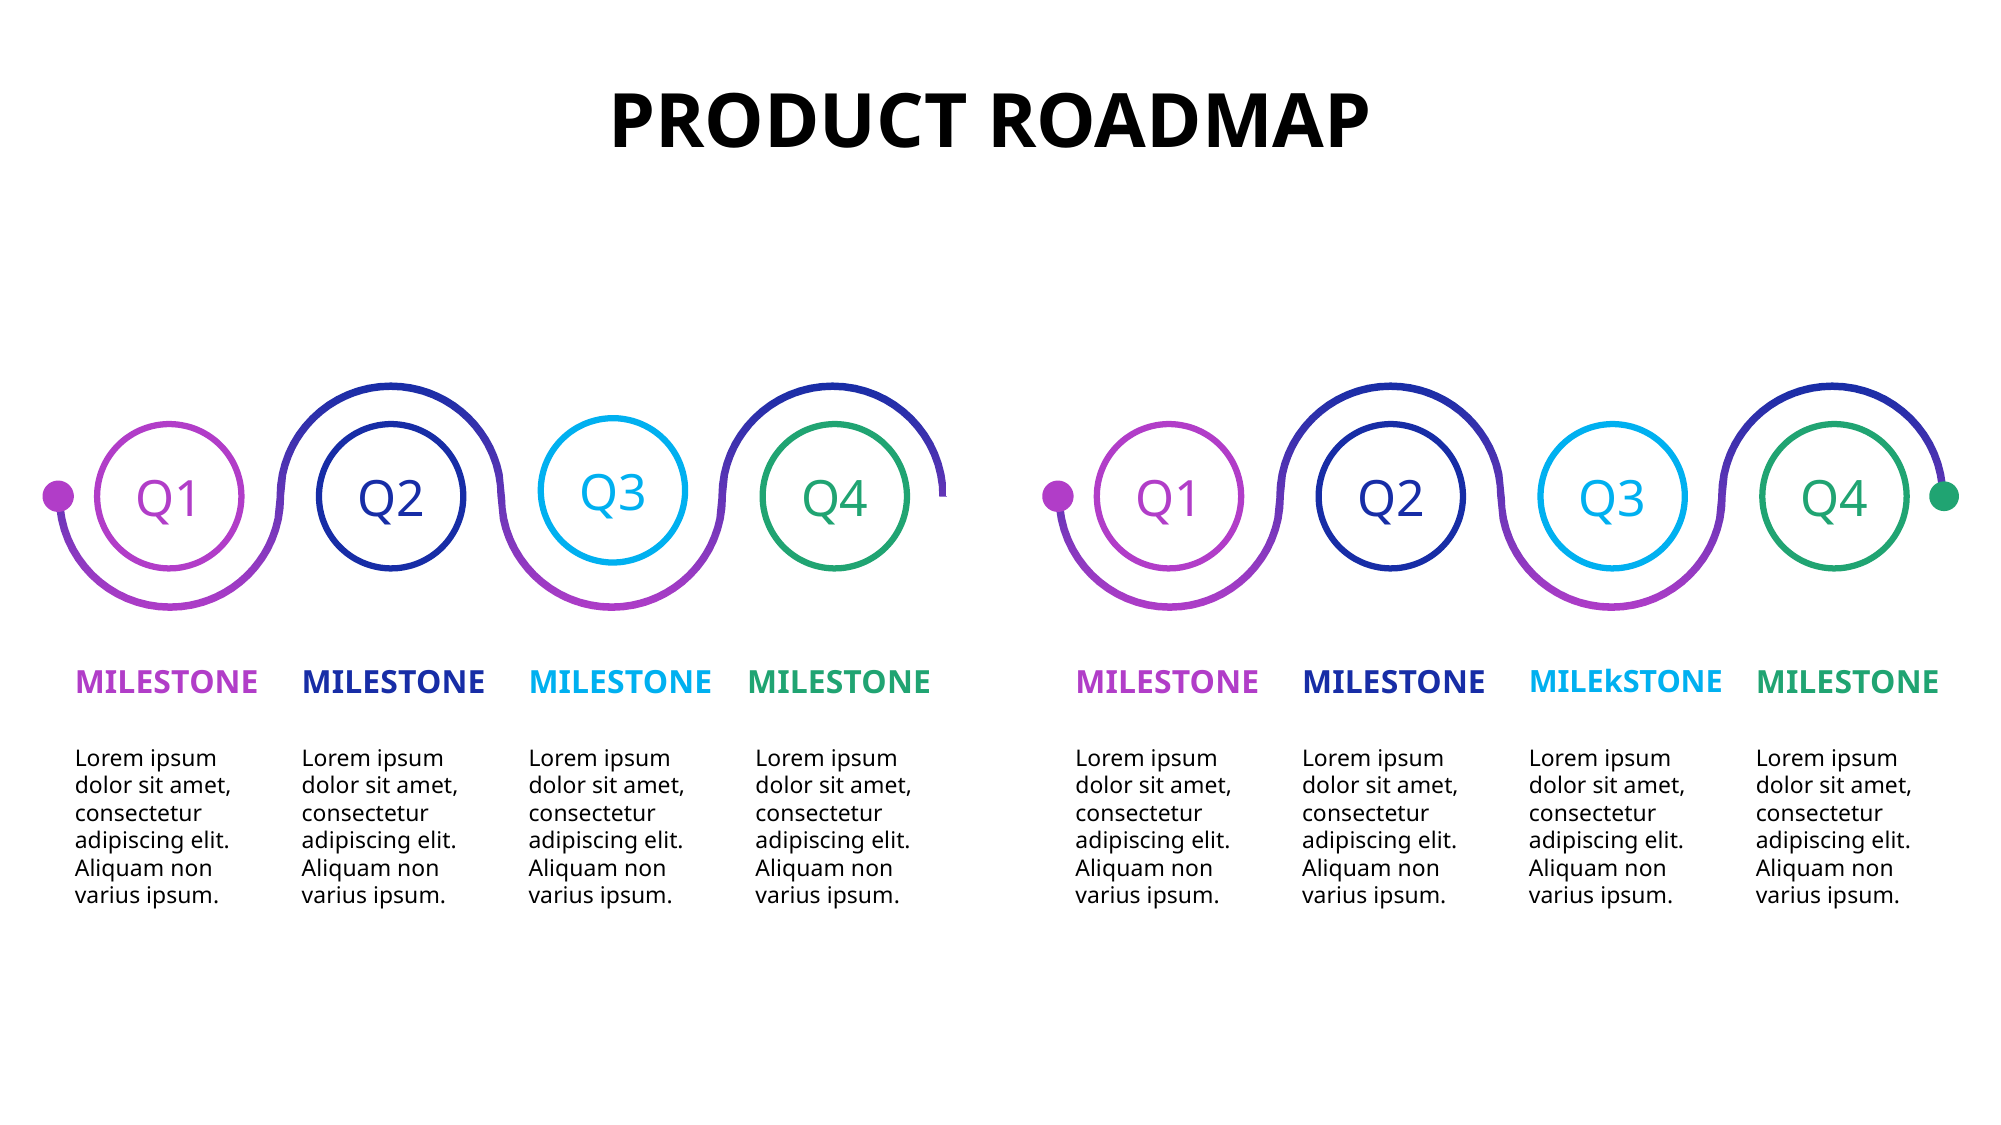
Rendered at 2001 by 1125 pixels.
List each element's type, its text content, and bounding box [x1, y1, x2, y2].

list MILESTONE [74, 658, 269, 709]
list MILESTONE [301, 658, 501, 709]
text_box Q4 [1762, 424, 1907, 569]
list Lorem ipsum dolor sit amet, consectetur adipiscing elit. Aliquam non varius ipsum. [1302, 735, 1497, 931]
list MILESTONE [528, 658, 723, 709]
text_box [1042, 382, 1959, 611]
list MILESTONE [1755, 658, 1950, 709]
list MILESTONE [1302, 658, 1496, 709]
text_box Q2 [318, 424, 464, 569]
title Product Roadmap [37, 75, 1963, 179]
text_box Q1 [97, 424, 242, 569]
list Lorem ipsum dolor sit amet, consectetur adipiscing elit. Aliquam non varius ipsum. [301, 735, 496, 931]
text_box [42, 382, 947, 611]
text_box Q3 [1540, 424, 1685, 569]
list Lorem ipsum dolor sit amet, consectetur adipiscing elit. Aliquam non varius ipsum. [755, 735, 950, 931]
text_box Q2 [1318, 424, 1463, 569]
text_box Q1 [1096, 424, 1242, 569]
text_box Q4 [762, 424, 907, 569]
list MILESTONE [747, 658, 941, 709]
list Lorem ipsum dolor sit amet, consectetur adipiscing elit. Aliquam non varius ipsum. [74, 735, 269, 931]
list MILESTONE [1075, 658, 1270, 709]
list MILEkSTONE [1529, 658, 1723, 709]
list Lorem ipsum dolor sit amet, consectetur adipiscing elit. Aliquam non varius ipsum. [1529, 735, 1723, 931]
text_box Q3 [540, 418, 686, 563]
list Lorem ipsum dolor sit amet, consectetur adipiscing elit. Aliquam non varius ipsum. [1755, 735, 1950, 931]
list Lorem ipsum dolor sit amet, consectetur adipiscing elit. Aliquam non varius ipsum. [528, 735, 723, 931]
list Lorem ipsum dolor sit amet, consectetur adipiscing elit. Aliquam non varius ipsum. [1075, 735, 1270, 931]
